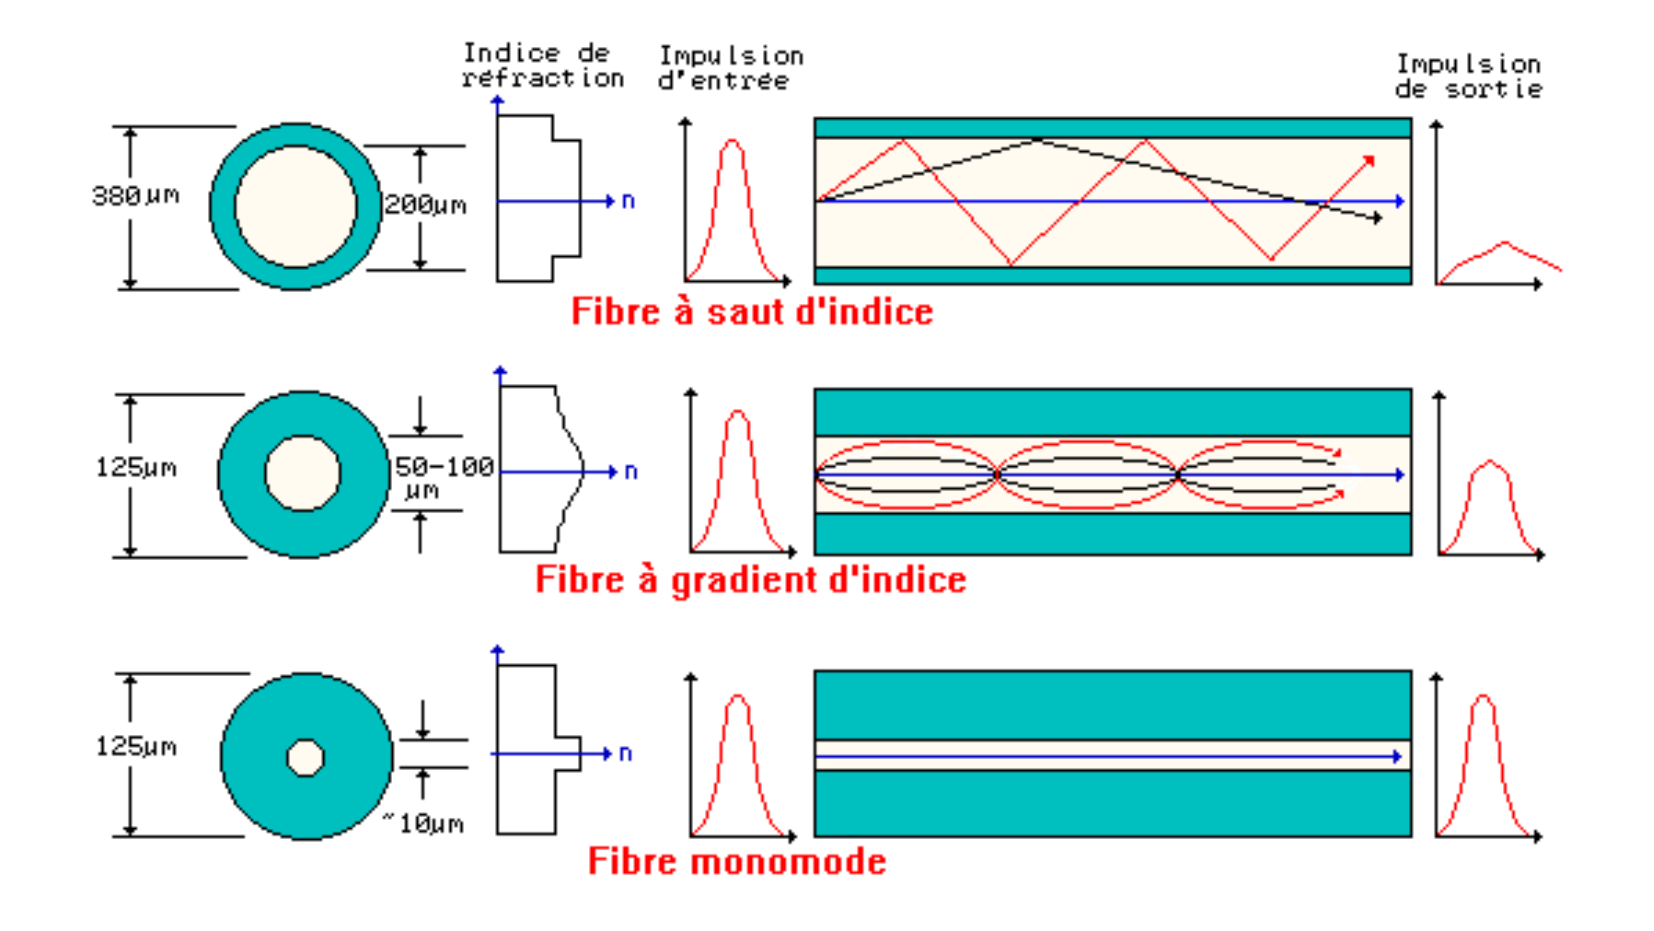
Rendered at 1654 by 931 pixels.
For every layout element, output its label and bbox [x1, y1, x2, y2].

picture [80, 35, 1571, 886]
